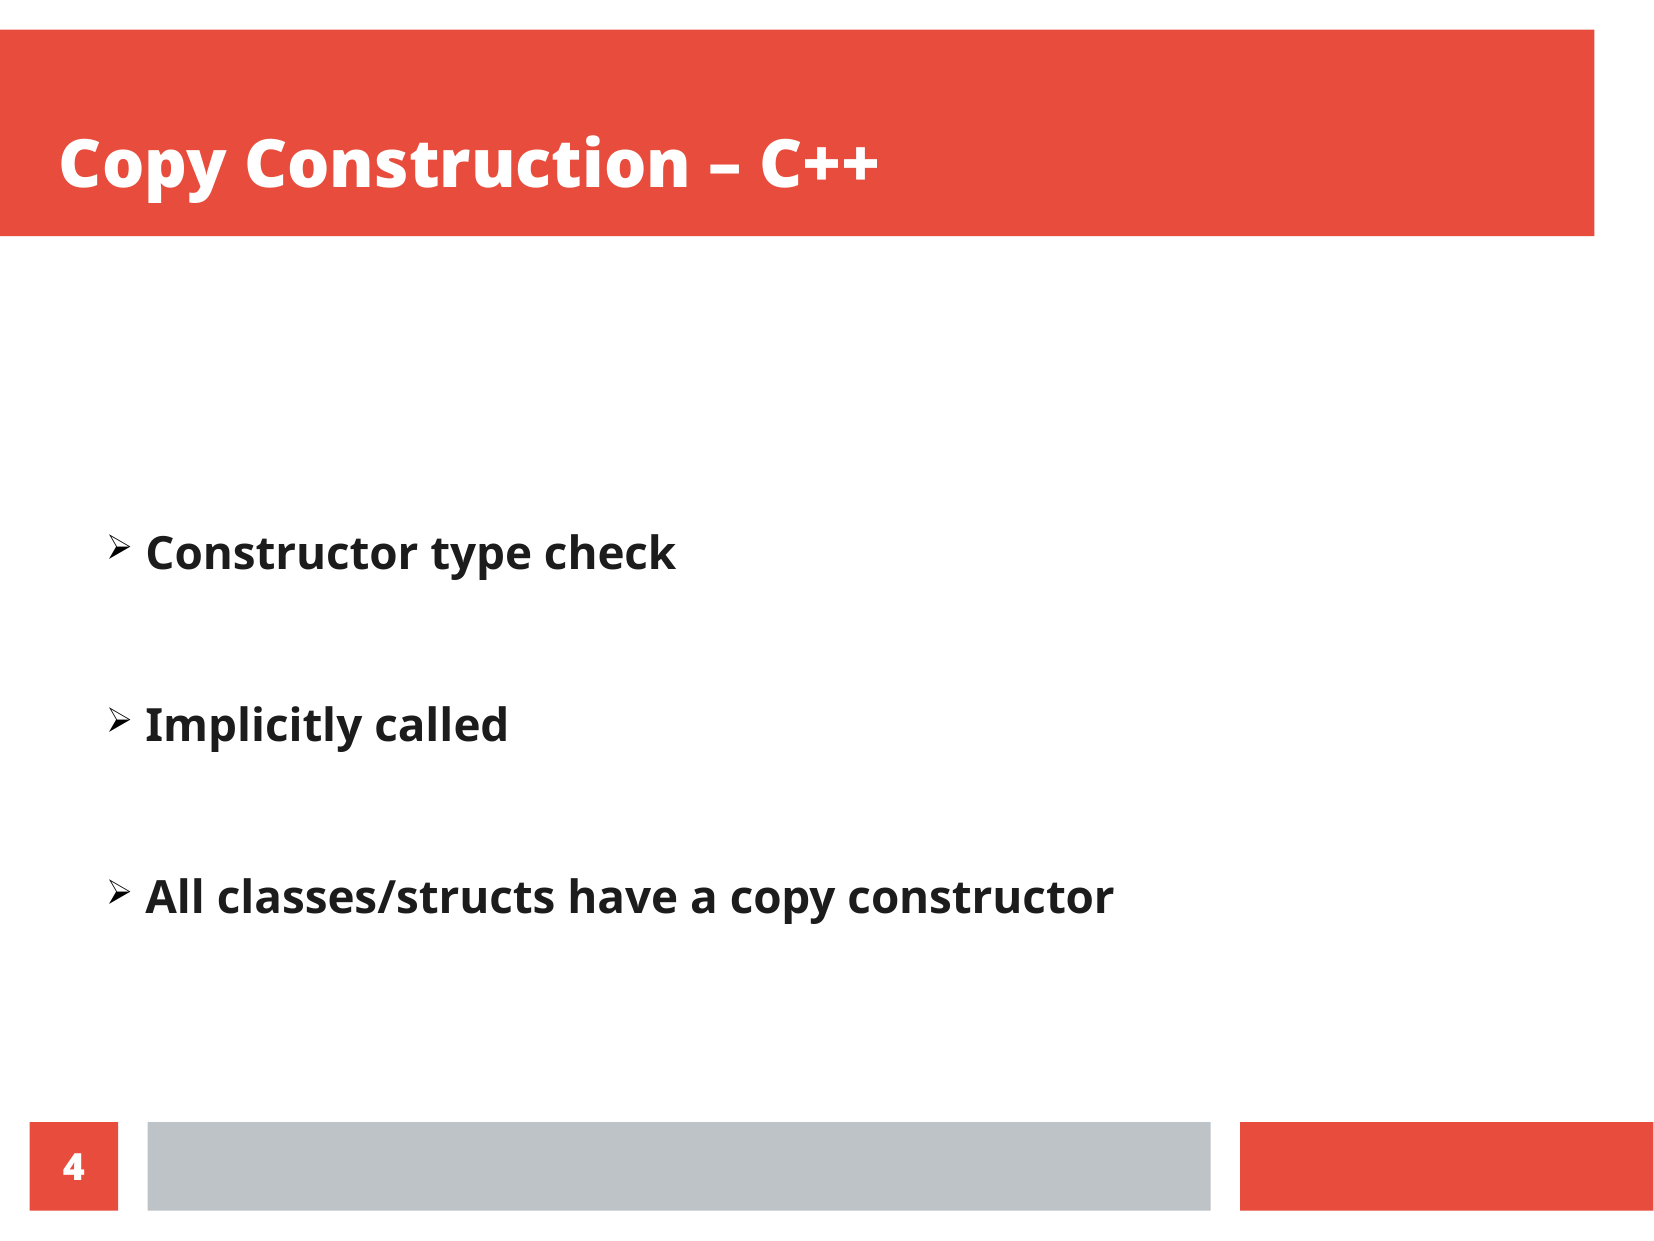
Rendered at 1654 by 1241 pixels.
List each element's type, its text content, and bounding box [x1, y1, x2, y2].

title Copy Construction – C++ [59, 59, 1595, 207]
list Constructor type check Implicitly called All classes/structs have a copy constructor [59, 324, 1565, 1093]
